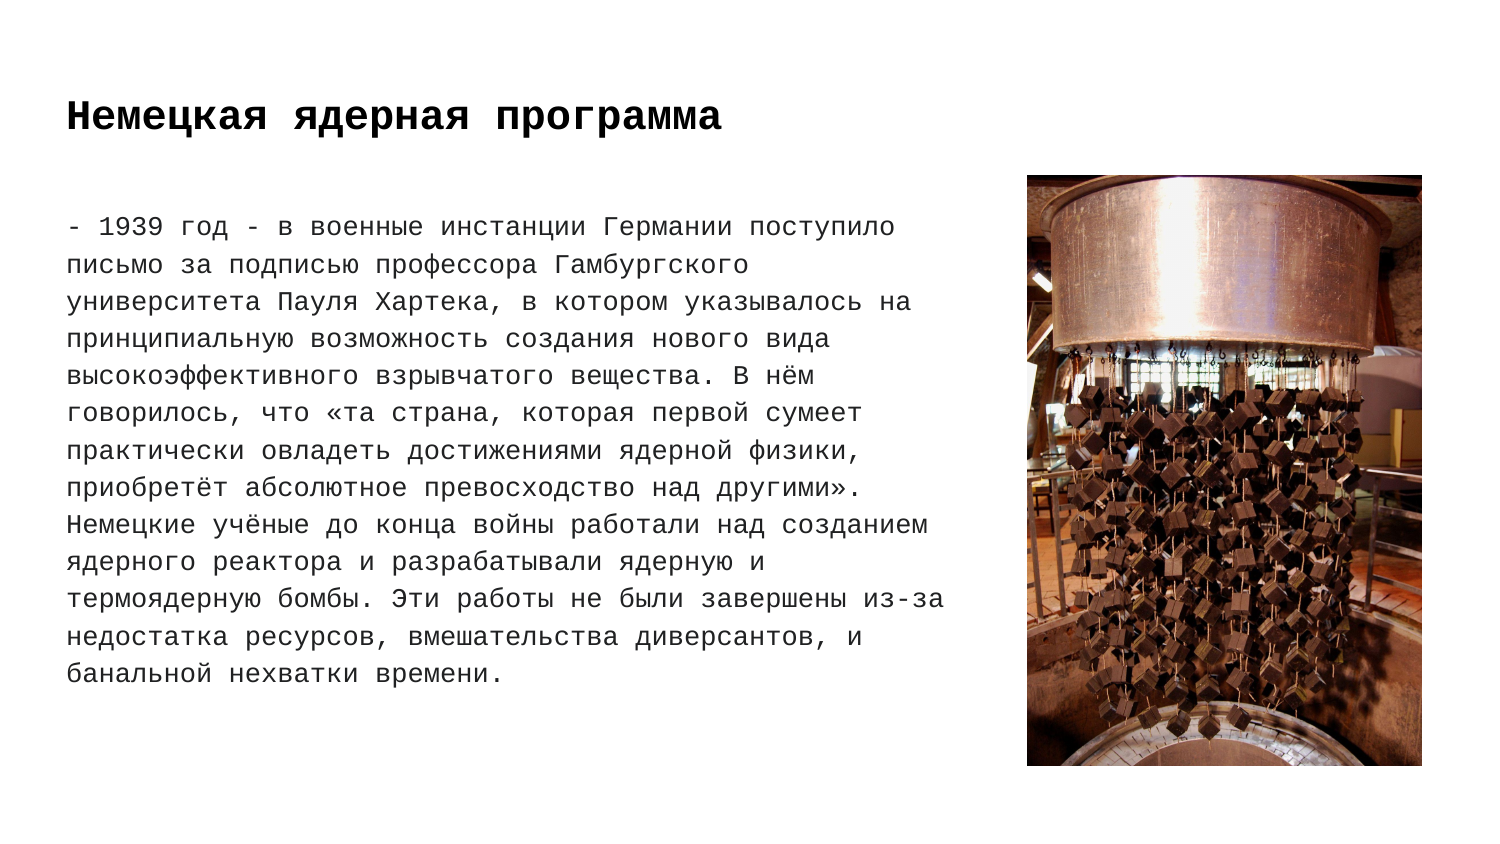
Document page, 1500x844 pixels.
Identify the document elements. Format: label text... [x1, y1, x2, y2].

title Немецкая ядерная программа [51, 72, 1449, 167]
picture [1027, 175, 1422, 766]
list - 1939 год - в военные инстанции Германии поступило письмо за подписью профессора Гамбургского университета Пауля Хартека, в котором указывалось на принципиальную возможность создания нового вида высокоэффективного взрывчатого вещества. В нём говорилось, что «та страна, которая первой сумеет практически овладеть достижениями ядерной физики, приобретёт абсолютное превосходство над другими». Немецкие учёные до конца войны работали над созданием ядерного реактора и разрабатывали ядерную и термоядерную бомбы. Эти работы не были завершены из-за недостатка ресурсов, вмешательства диверсантов, и банальной нехватки времени. [51, 189, 962, 819]
